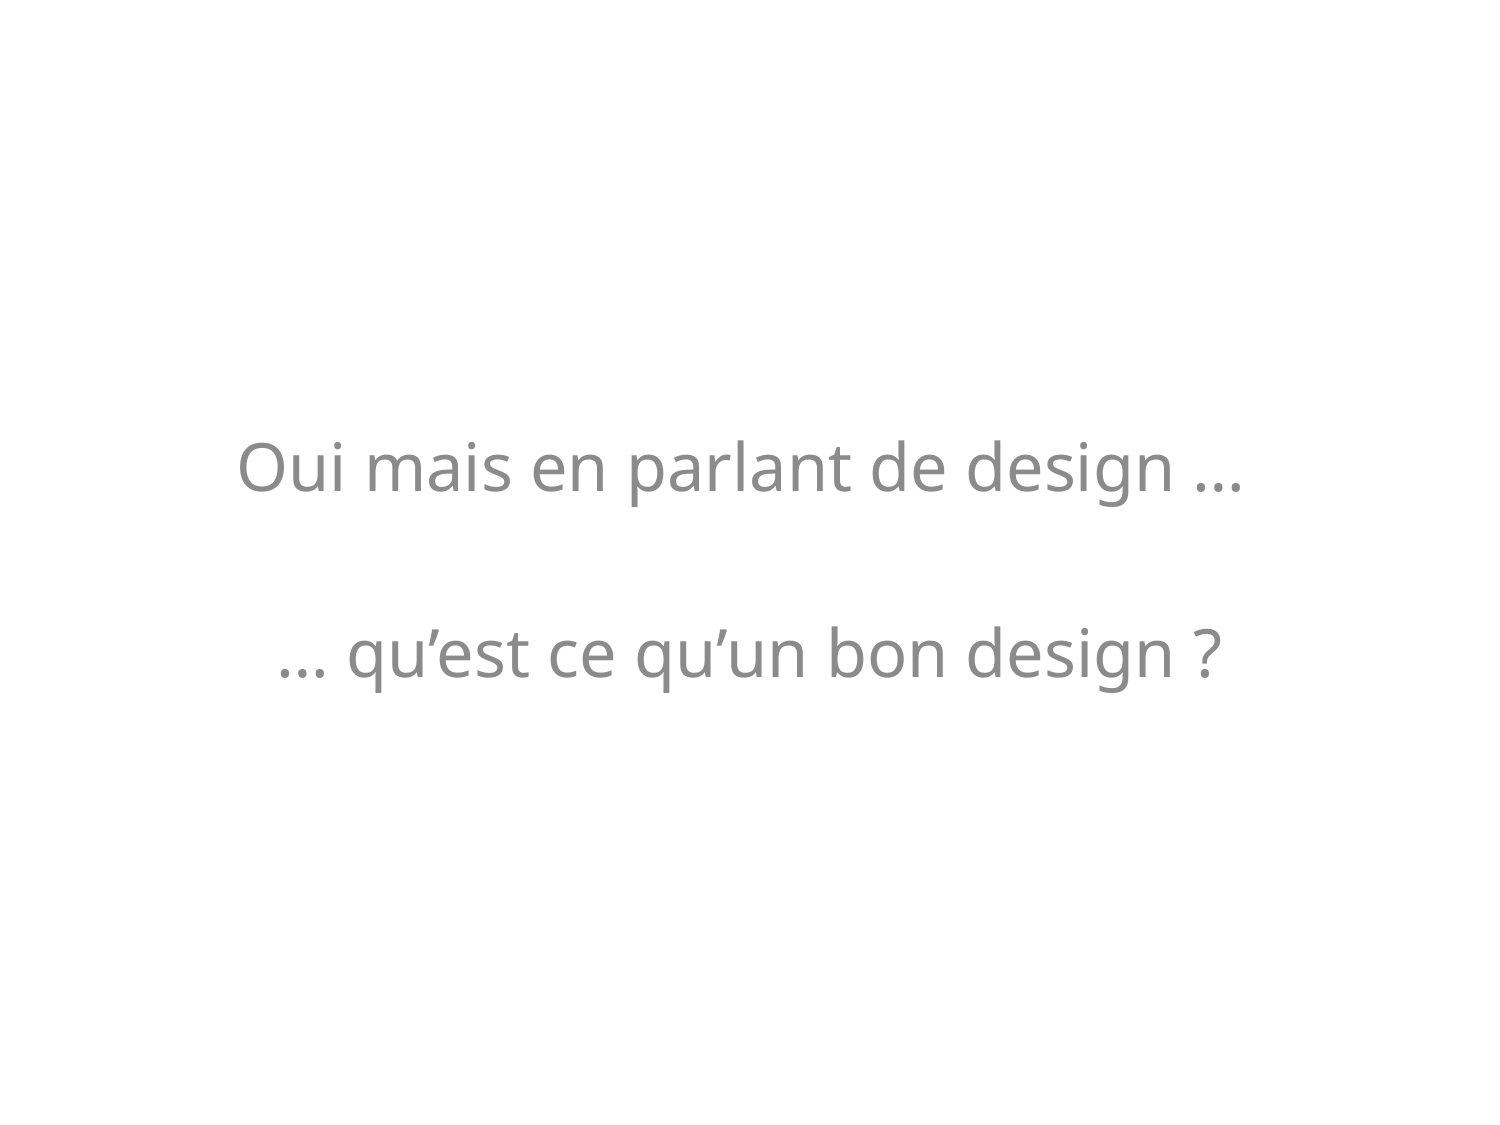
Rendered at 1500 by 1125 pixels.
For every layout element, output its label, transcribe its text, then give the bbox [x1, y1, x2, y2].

text_box Oui mais en parlant de design … … qu’est ce qu’un bon design ? [75, 77, 1425, 1046]
